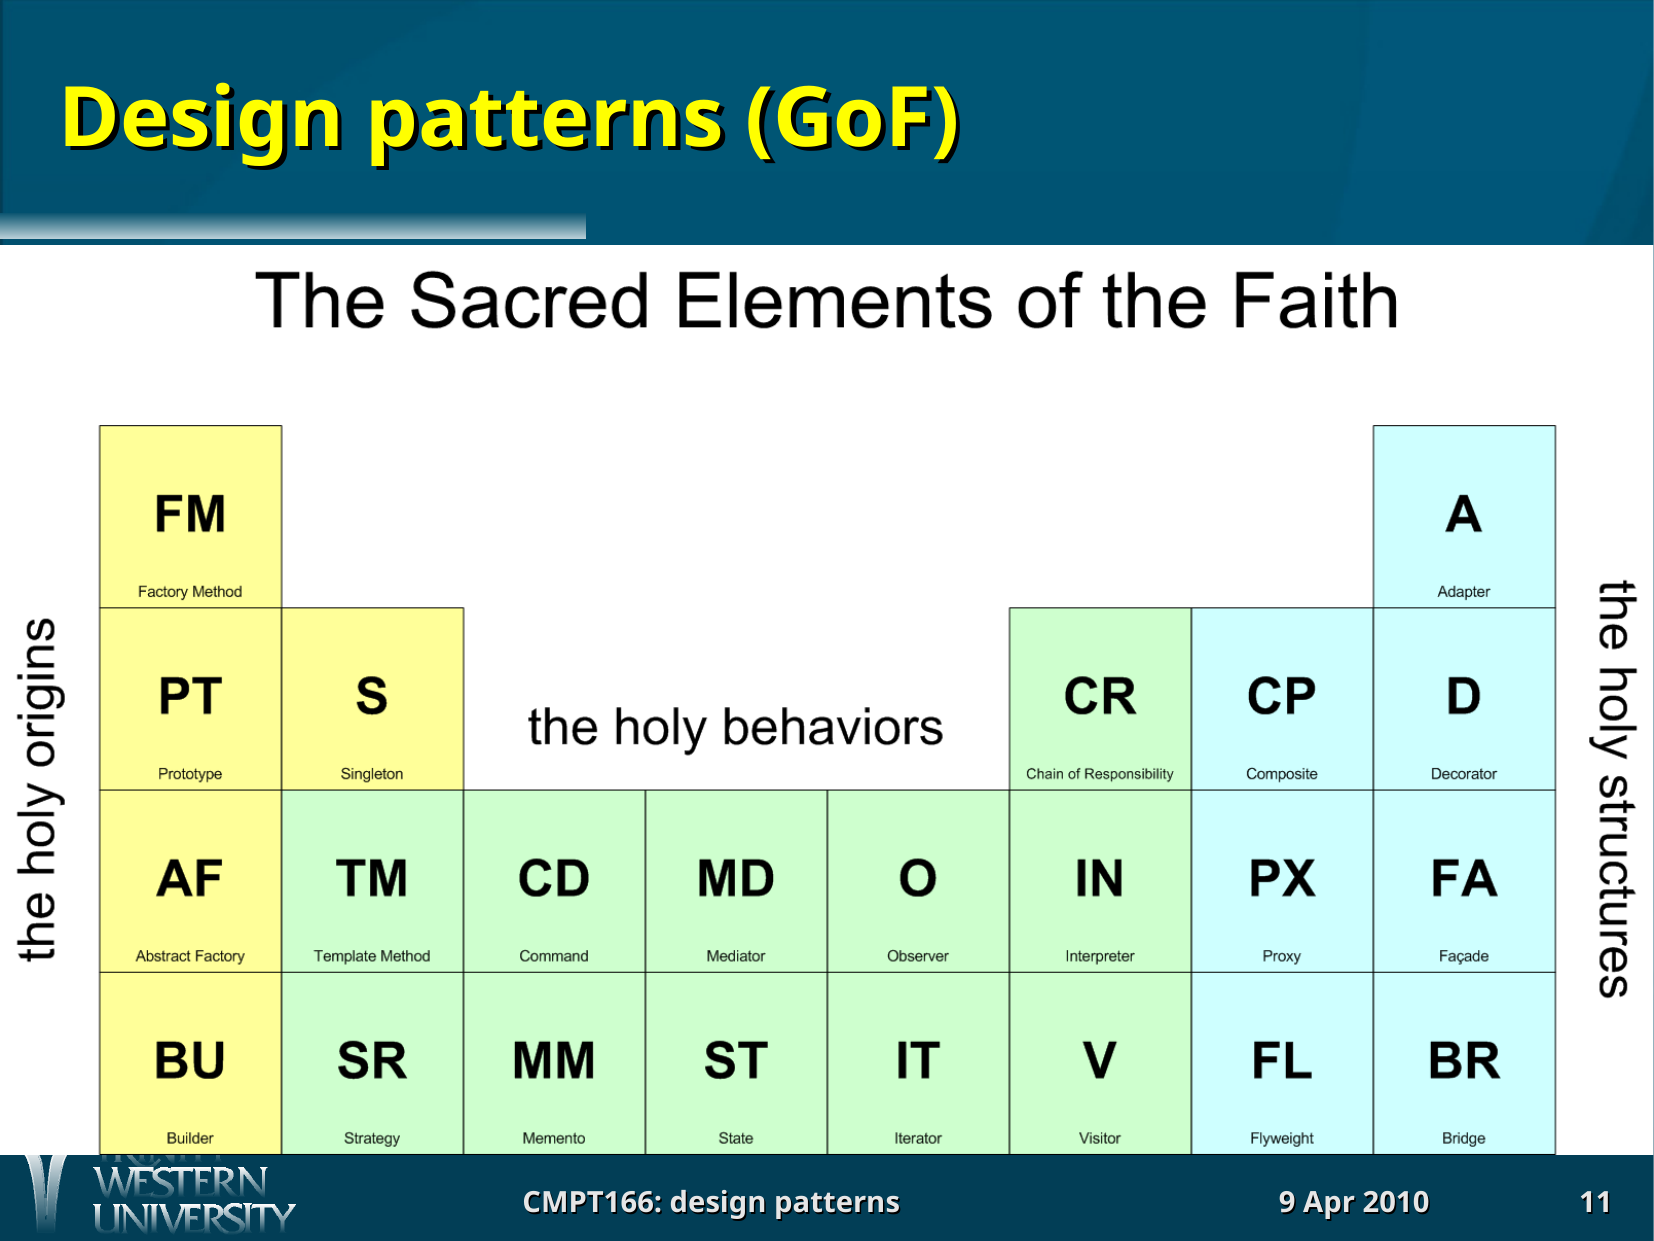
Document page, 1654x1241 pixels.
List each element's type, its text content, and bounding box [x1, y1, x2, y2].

title Design patterns (GoF) [59, 19, 1548, 208]
picture [0, 246, 1654, 1155]
picture [38, 1227, 54, 1232]
